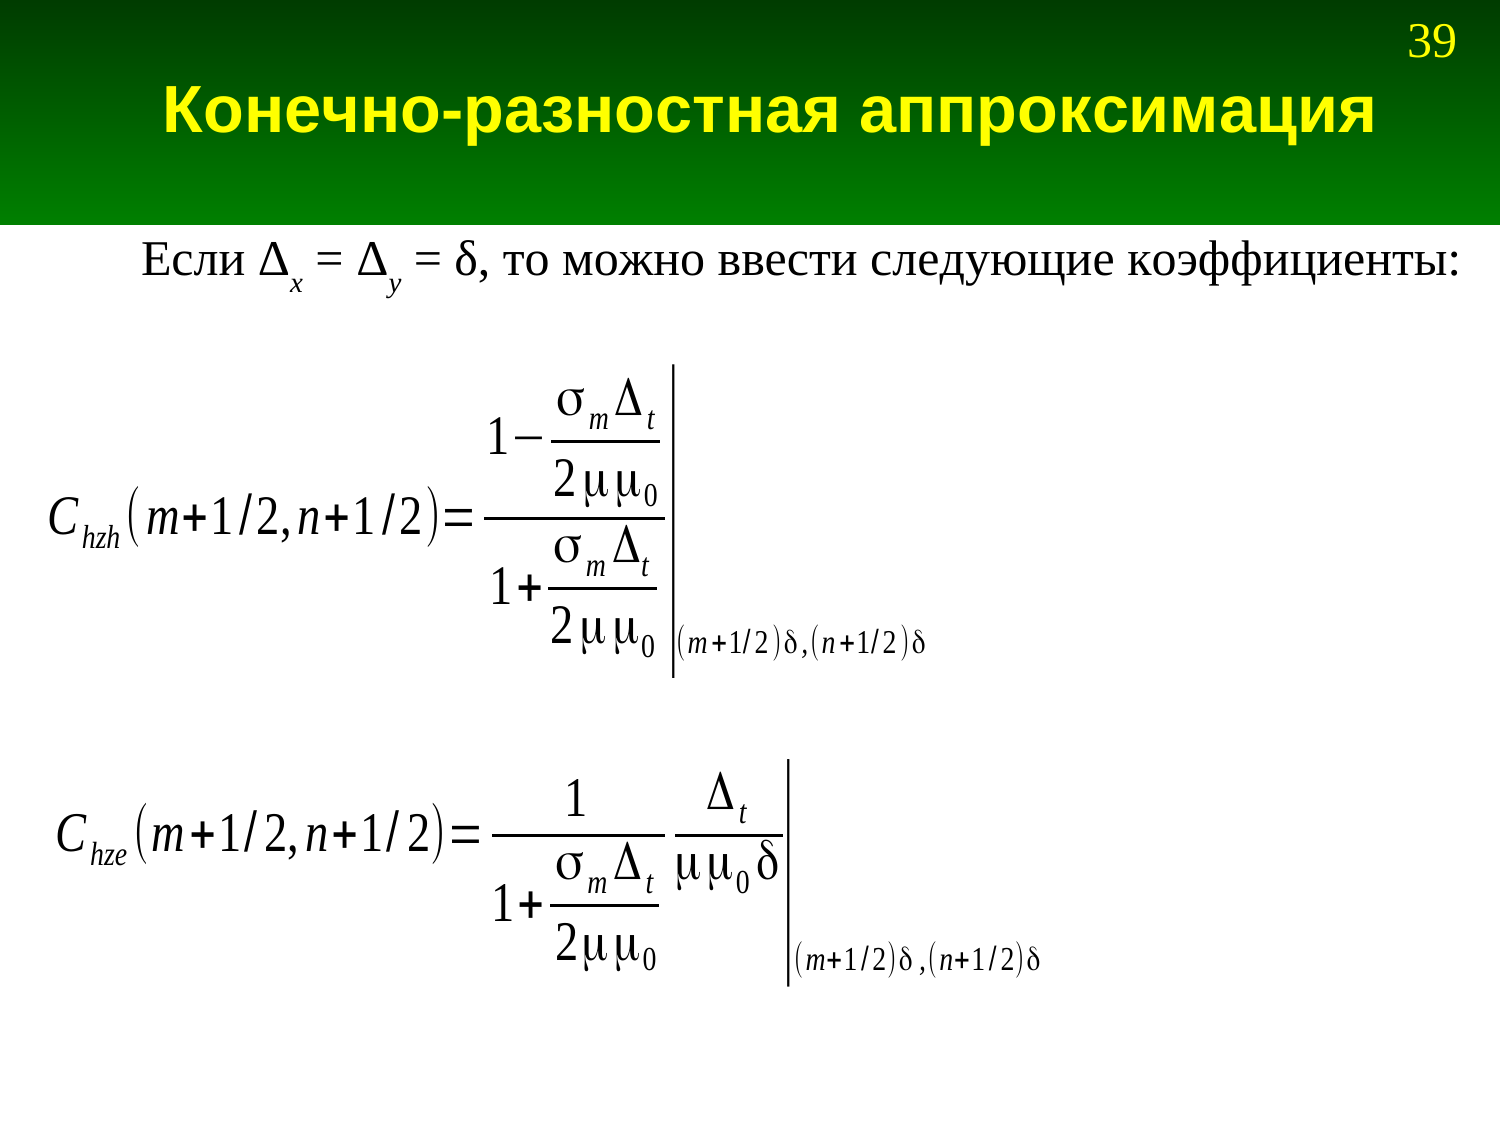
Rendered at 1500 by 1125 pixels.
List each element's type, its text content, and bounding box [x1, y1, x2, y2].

text_box Если Δx = Δy = δ, то можно ввести следующие коэффициенты: [126, 218, 1477, 306]
chart [43, 756, 1053, 991]
title Конечно-разностная аппроксимация [100, 7, 1441, 204]
chart [35, 359, 937, 680]
